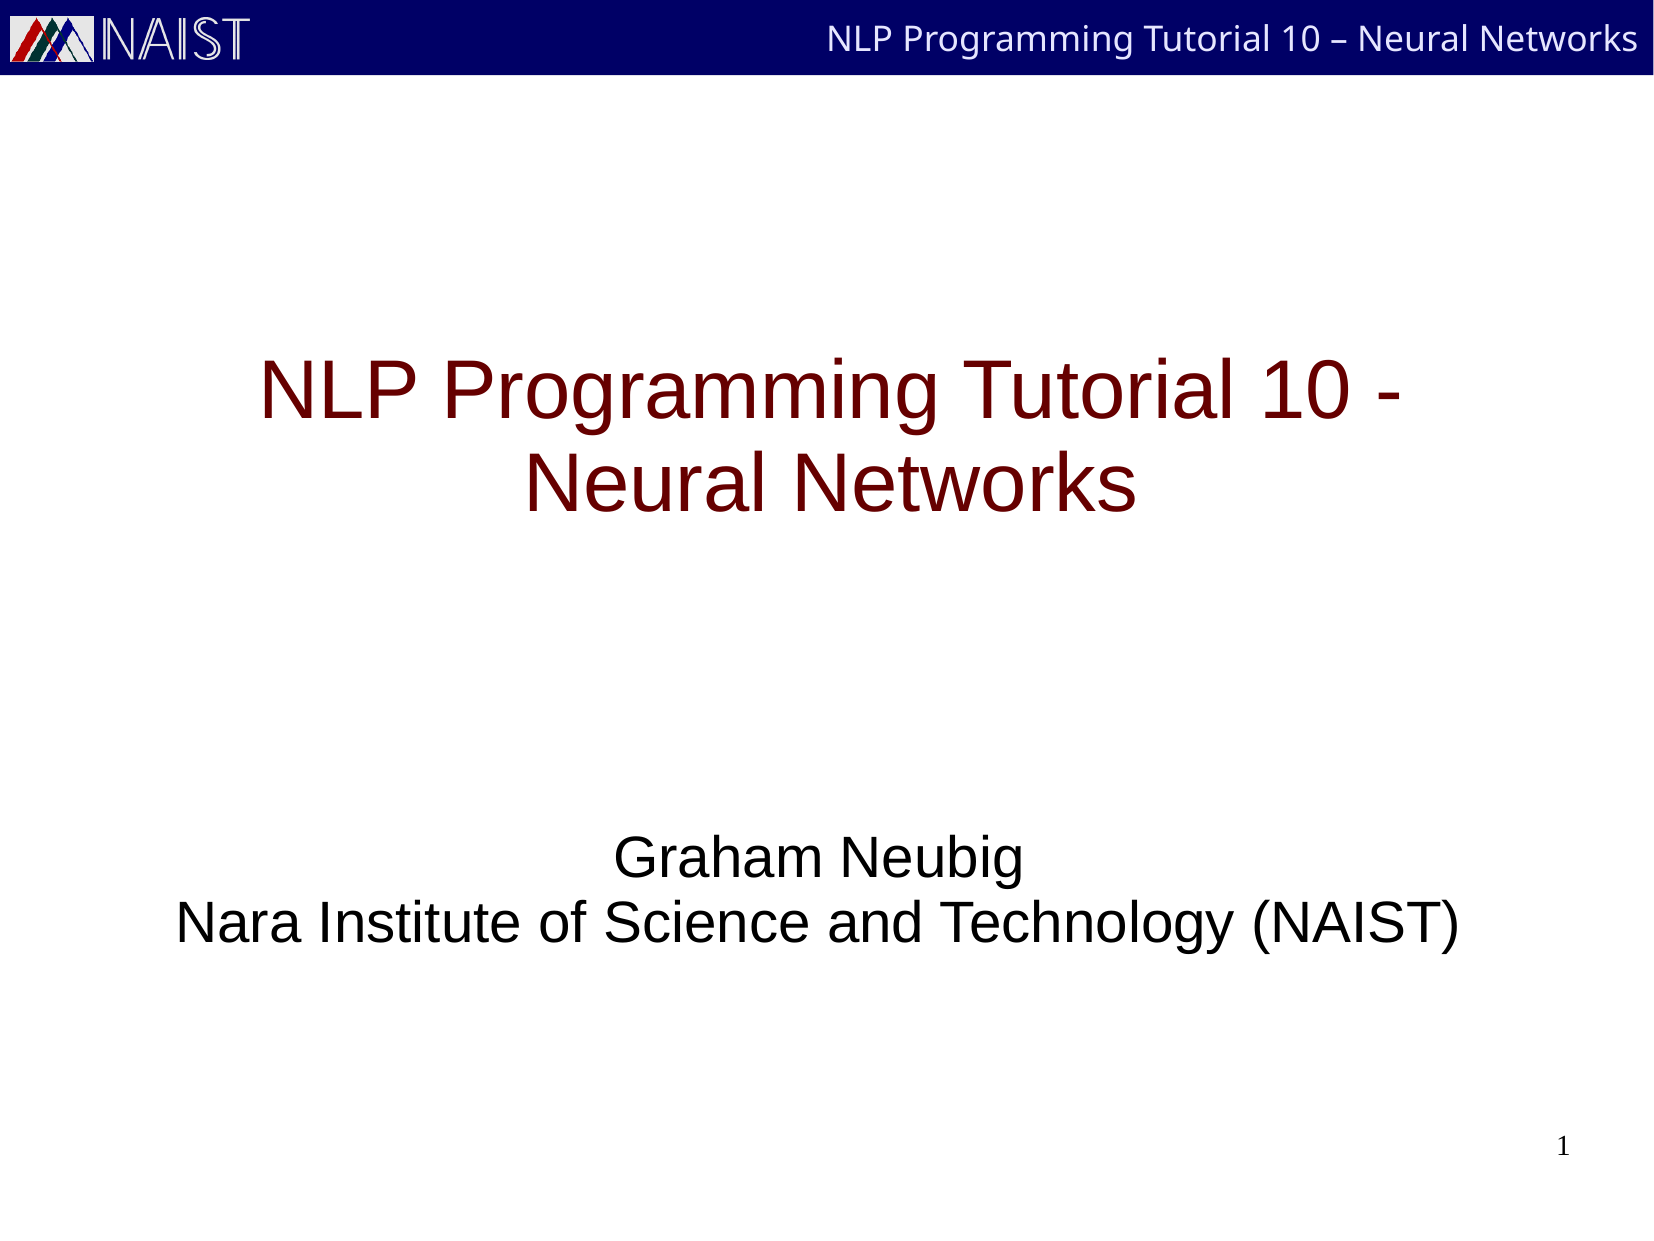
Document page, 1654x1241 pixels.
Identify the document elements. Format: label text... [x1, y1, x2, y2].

subtitle Graham Neubig Nara Institute of Science and Technology (NAIST) [75, 780, 1564, 999]
picture [102, 17, 251, 60]
picture [10, 16, 94, 62]
title NLP Programming Tutorial 10 - Neural Networks [86, 339, 1576, 533]
